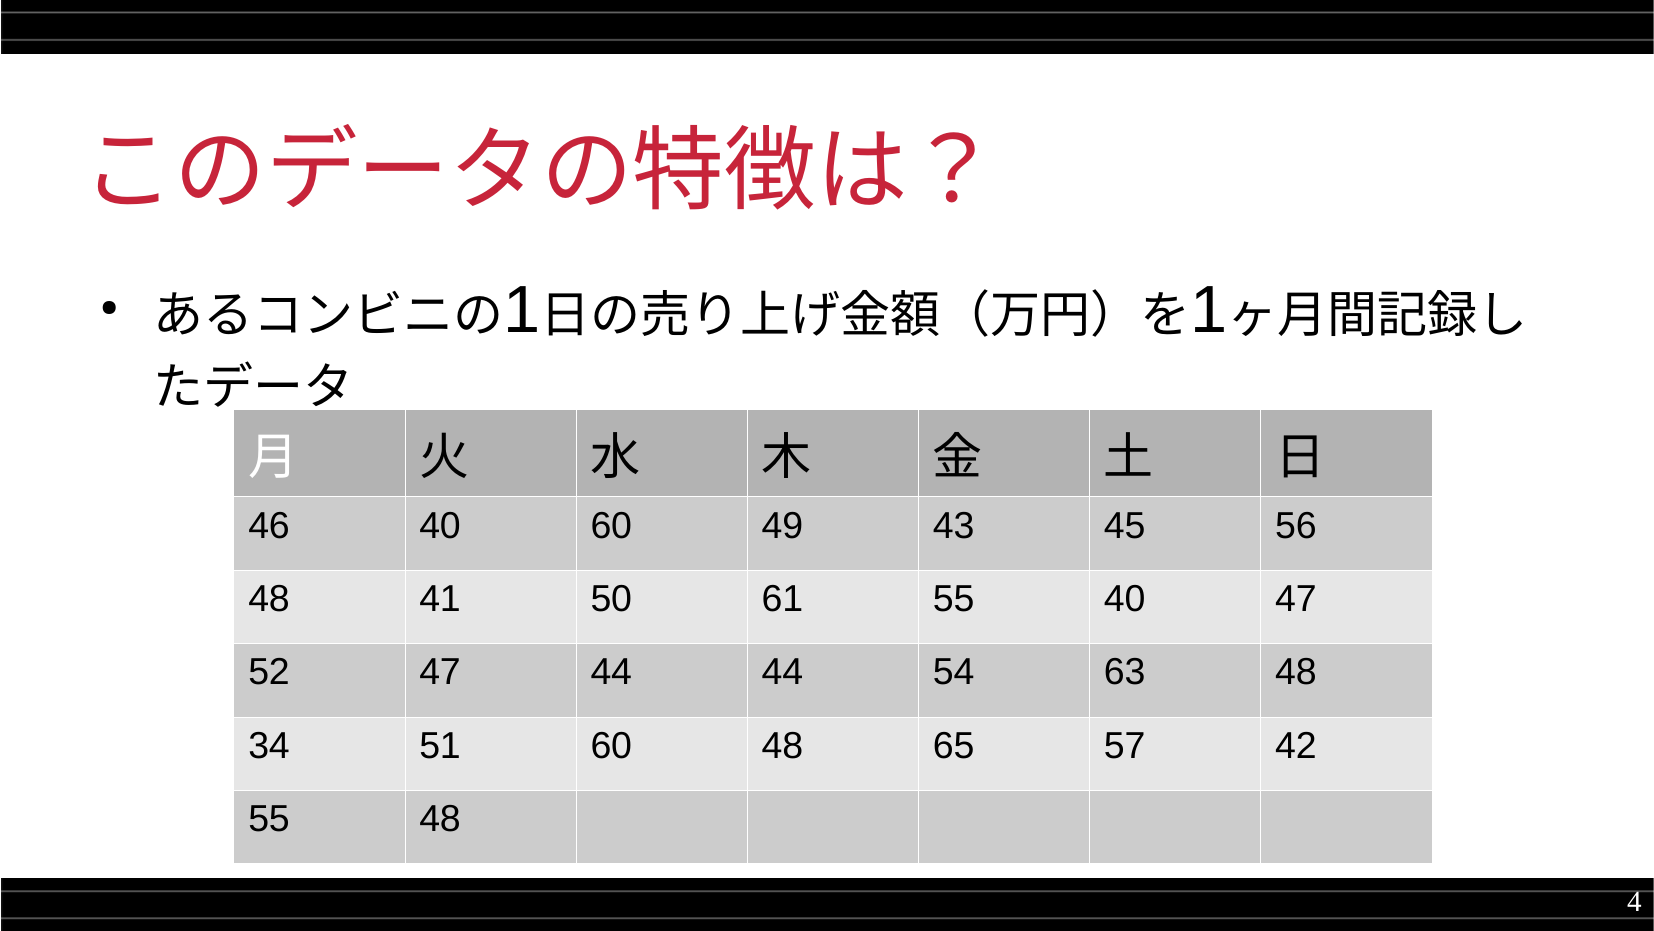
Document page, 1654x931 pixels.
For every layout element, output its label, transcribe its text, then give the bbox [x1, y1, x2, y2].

table_header 土 [1090, 410, 1260, 496]
table_cell 56 [1261, 497, 1432, 570]
table_cell 54 [919, 644, 1089, 717]
table_cell 57 [1090, 718, 1260, 790]
table_header 火 [406, 410, 576, 496]
table_cell 63 [1090, 644, 1260, 717]
table_header 木 [748, 410, 918, 496]
table_cell 65 [919, 718, 1089, 790]
table_header 水 [577, 410, 747, 496]
table_cell 61 [748, 571, 918, 643]
table_cell 48 [1261, 644, 1432, 717]
table_cell 47 [1261, 571, 1432, 643]
table_cell 60 [577, 497, 747, 570]
table_cell 55 [919, 571, 1089, 643]
table_cell 40 [1090, 571, 1260, 643]
title このデータの特徴は？ [82, 92, 1571, 249]
table_cell [748, 791, 918, 863]
table_cell 47 [406, 644, 576, 717]
table_cell 49 [748, 497, 918, 570]
table_cell 44 [748, 644, 918, 717]
table_cell 43 [919, 497, 1089, 570]
table_cell 48 [234, 571, 405, 643]
table_cell 52 [234, 644, 405, 717]
table_cell 48 [748, 718, 918, 790]
table_cell 55 [234, 791, 405, 863]
table_cell [919, 791, 1089, 863]
table_header 月 [234, 410, 405, 496]
table_cell 45 [1090, 497, 1260, 570]
table_cell 46 [234, 497, 405, 570]
table_cell 48 [406, 791, 576, 863]
picture [1, 0, 1654, 54]
table_cell [1090, 791, 1260, 863]
table_header 日 [1261, 410, 1432, 496]
table_cell 40 [406, 497, 576, 570]
table_cell 44 [577, 644, 747, 717]
table_header 金 [919, 410, 1089, 496]
list あるコンビニの1日の売り上げ金額（万円）を1ヶ月間記録したデータ [82, 271, 1571, 851]
picture [1, 878, 1654, 931]
table_cell 50 [577, 571, 747, 643]
table_cell 34 [234, 718, 405, 790]
table_cell 51 [406, 718, 576, 790]
table_cell [1261, 791, 1432, 863]
table_cell 42 [1261, 718, 1432, 790]
table_cell [577, 791, 747, 863]
table_cell 60 [577, 718, 747, 790]
table_cell 41 [406, 571, 576, 643]
